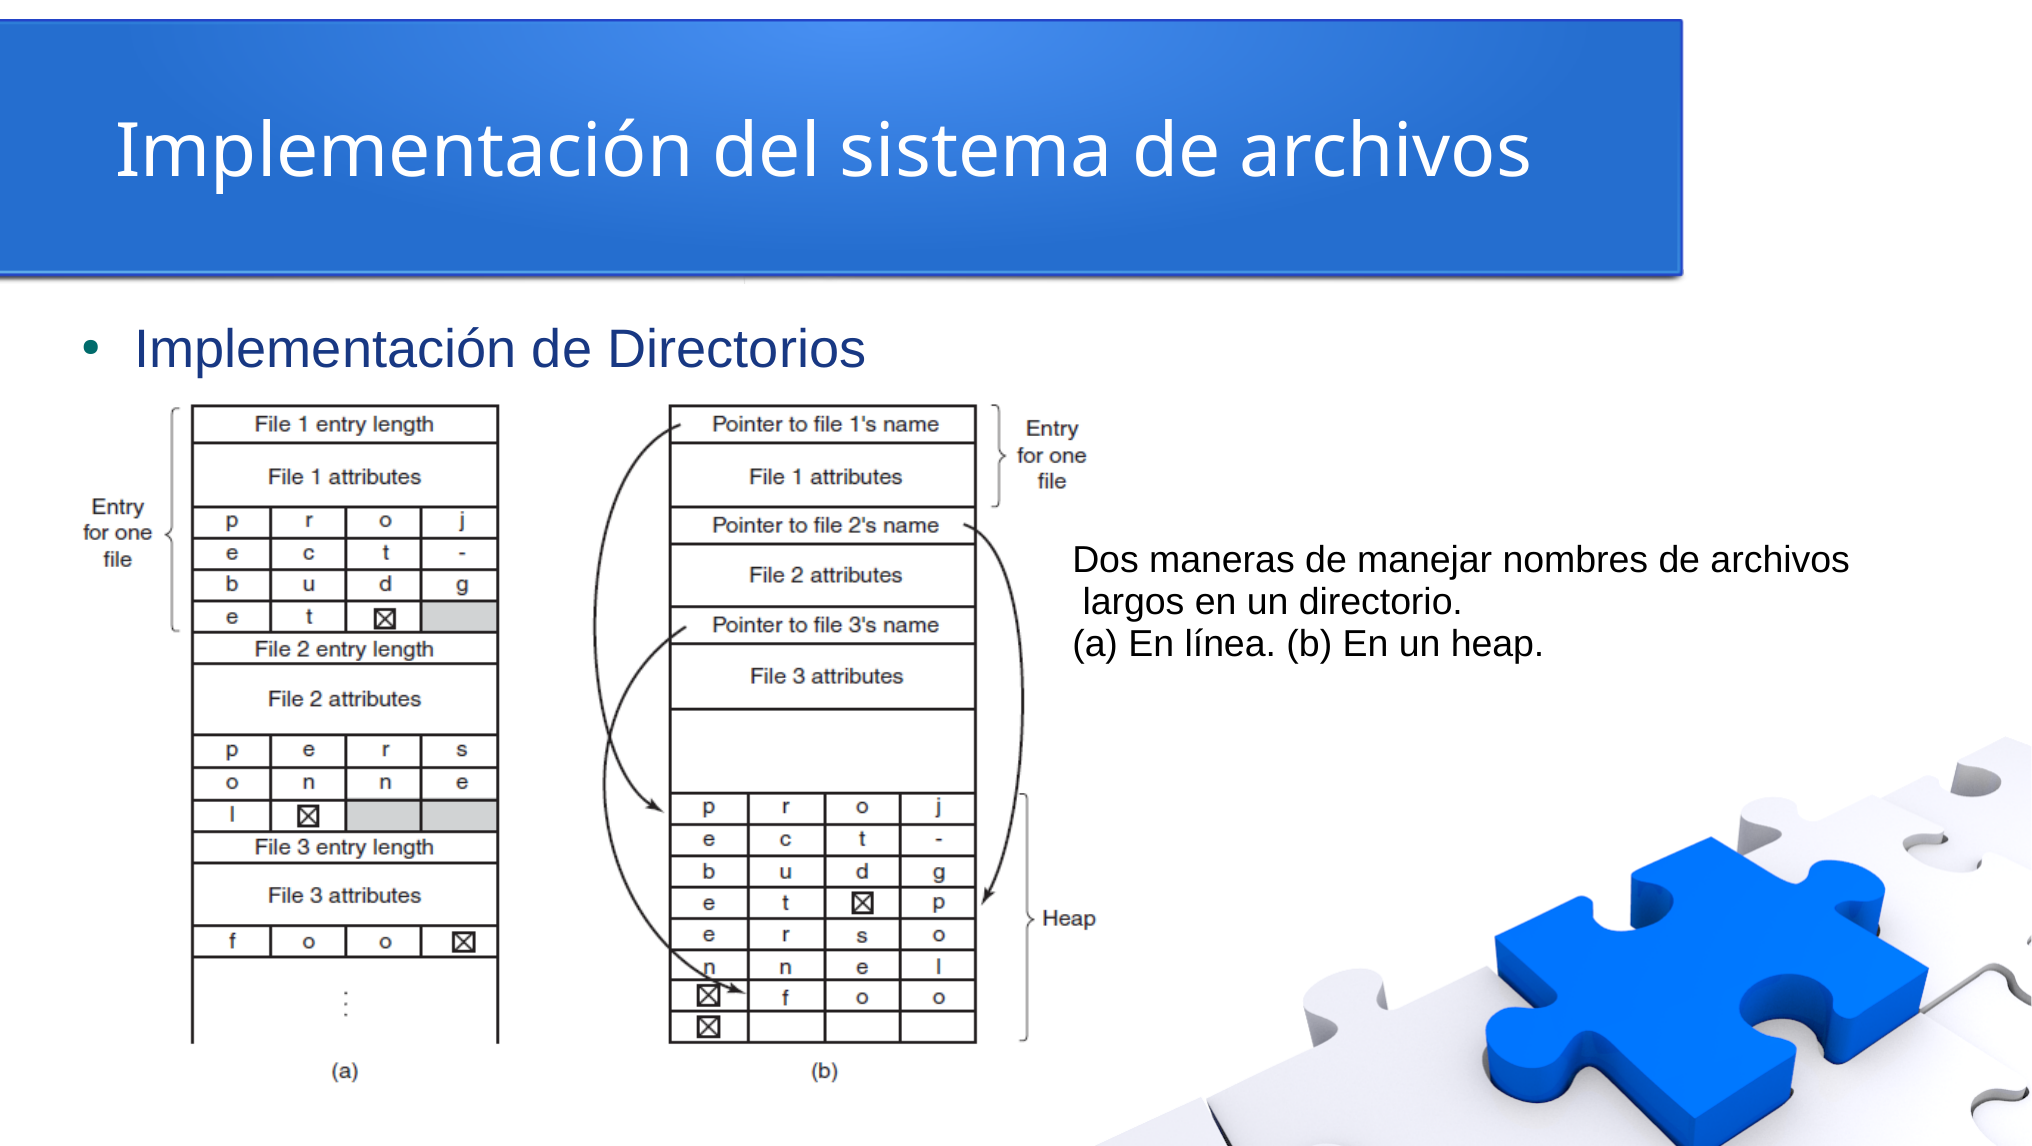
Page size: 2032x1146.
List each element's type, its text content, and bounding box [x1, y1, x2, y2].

title Implementación del sistema de archivos [42, 51, 1607, 243]
picture [1071, 605, 2032, 1146]
picture [0, 19, 1689, 284]
picture [60, 389, 1132, 1101]
text_box Dos maneras de manejar nombres de archivos largos en un directorio. (a) En línea. (b) En un heap. [1057, 531, 1890, 673]
text_box Implementación de Directorios [63, 318, 1453, 531]
text_box Implementación de Directorios [63, 673, 1453, 1111]
